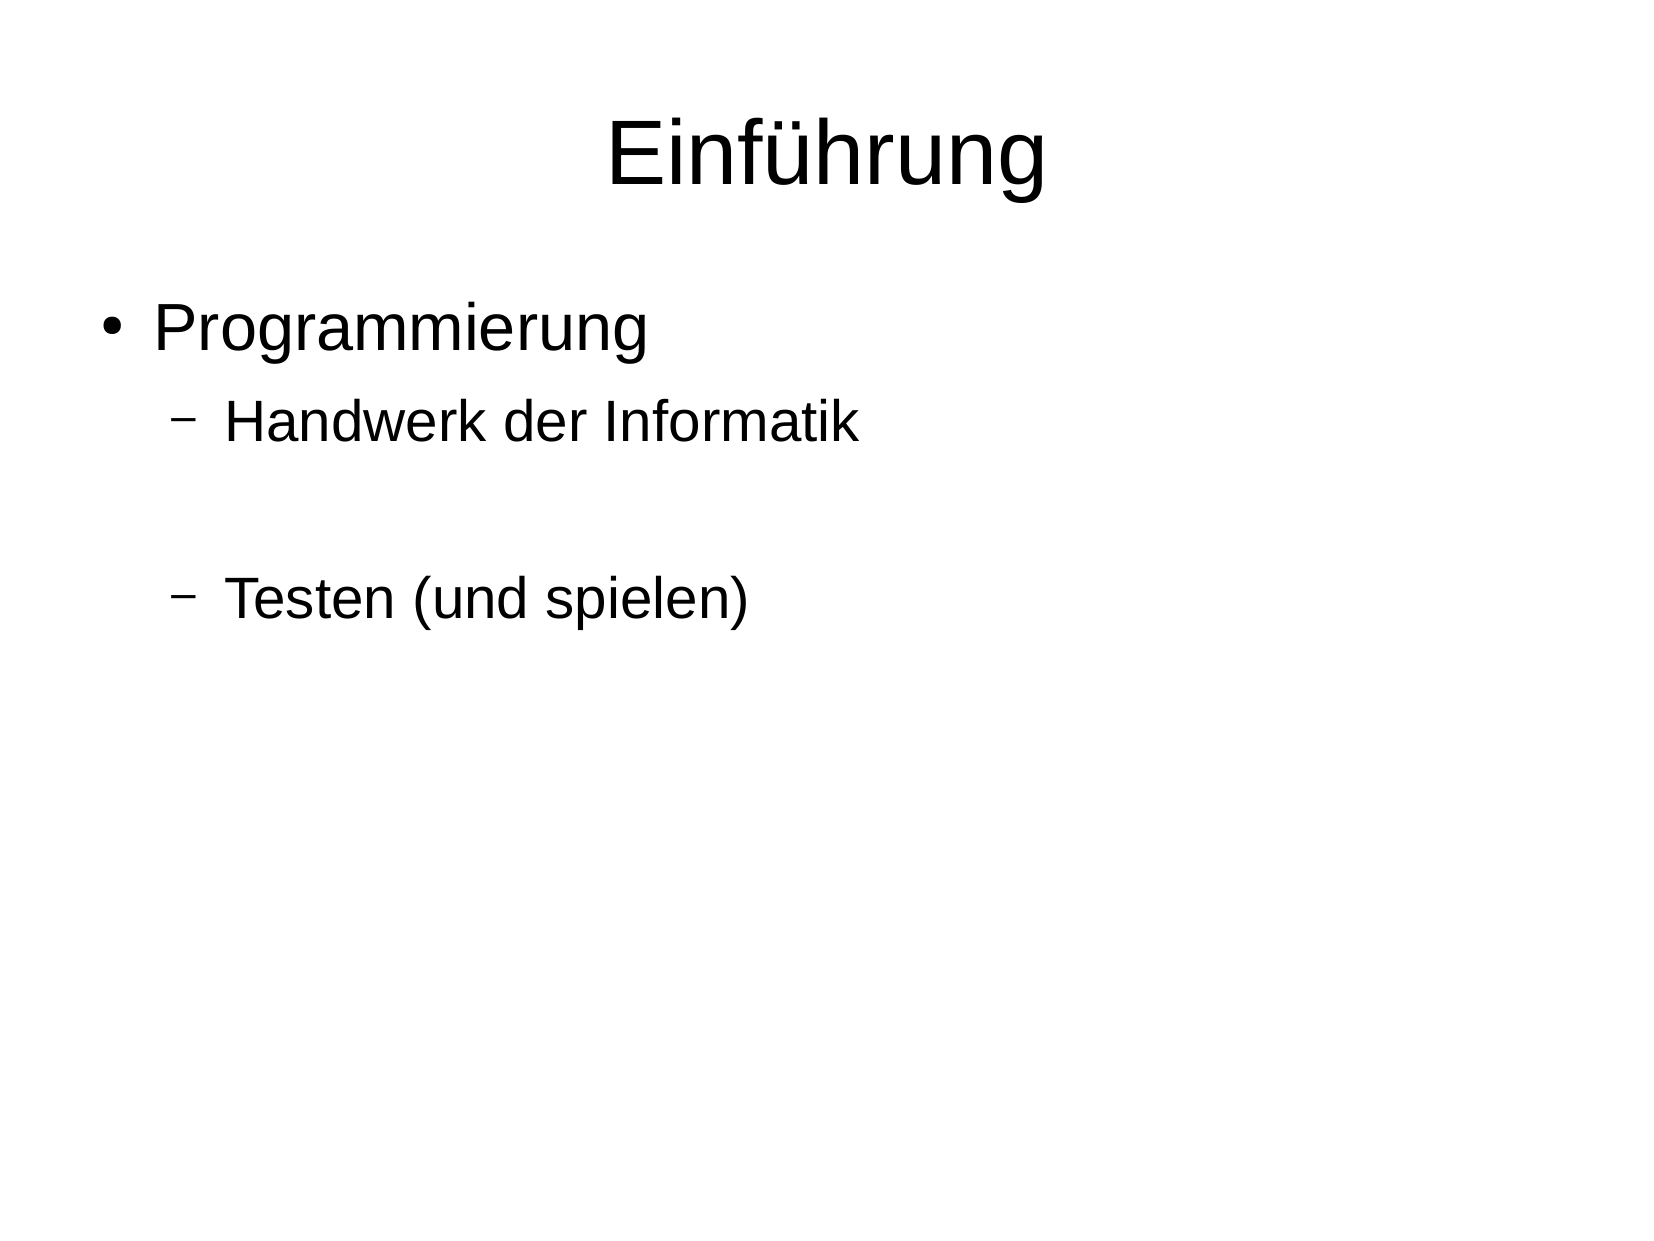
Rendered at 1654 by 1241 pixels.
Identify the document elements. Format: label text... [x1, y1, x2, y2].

title Einführung [82, 49, 1571, 257]
list Programmierung Handwerk der Informatik Testen (und spielen) [82, 290, 1571, 1010]
